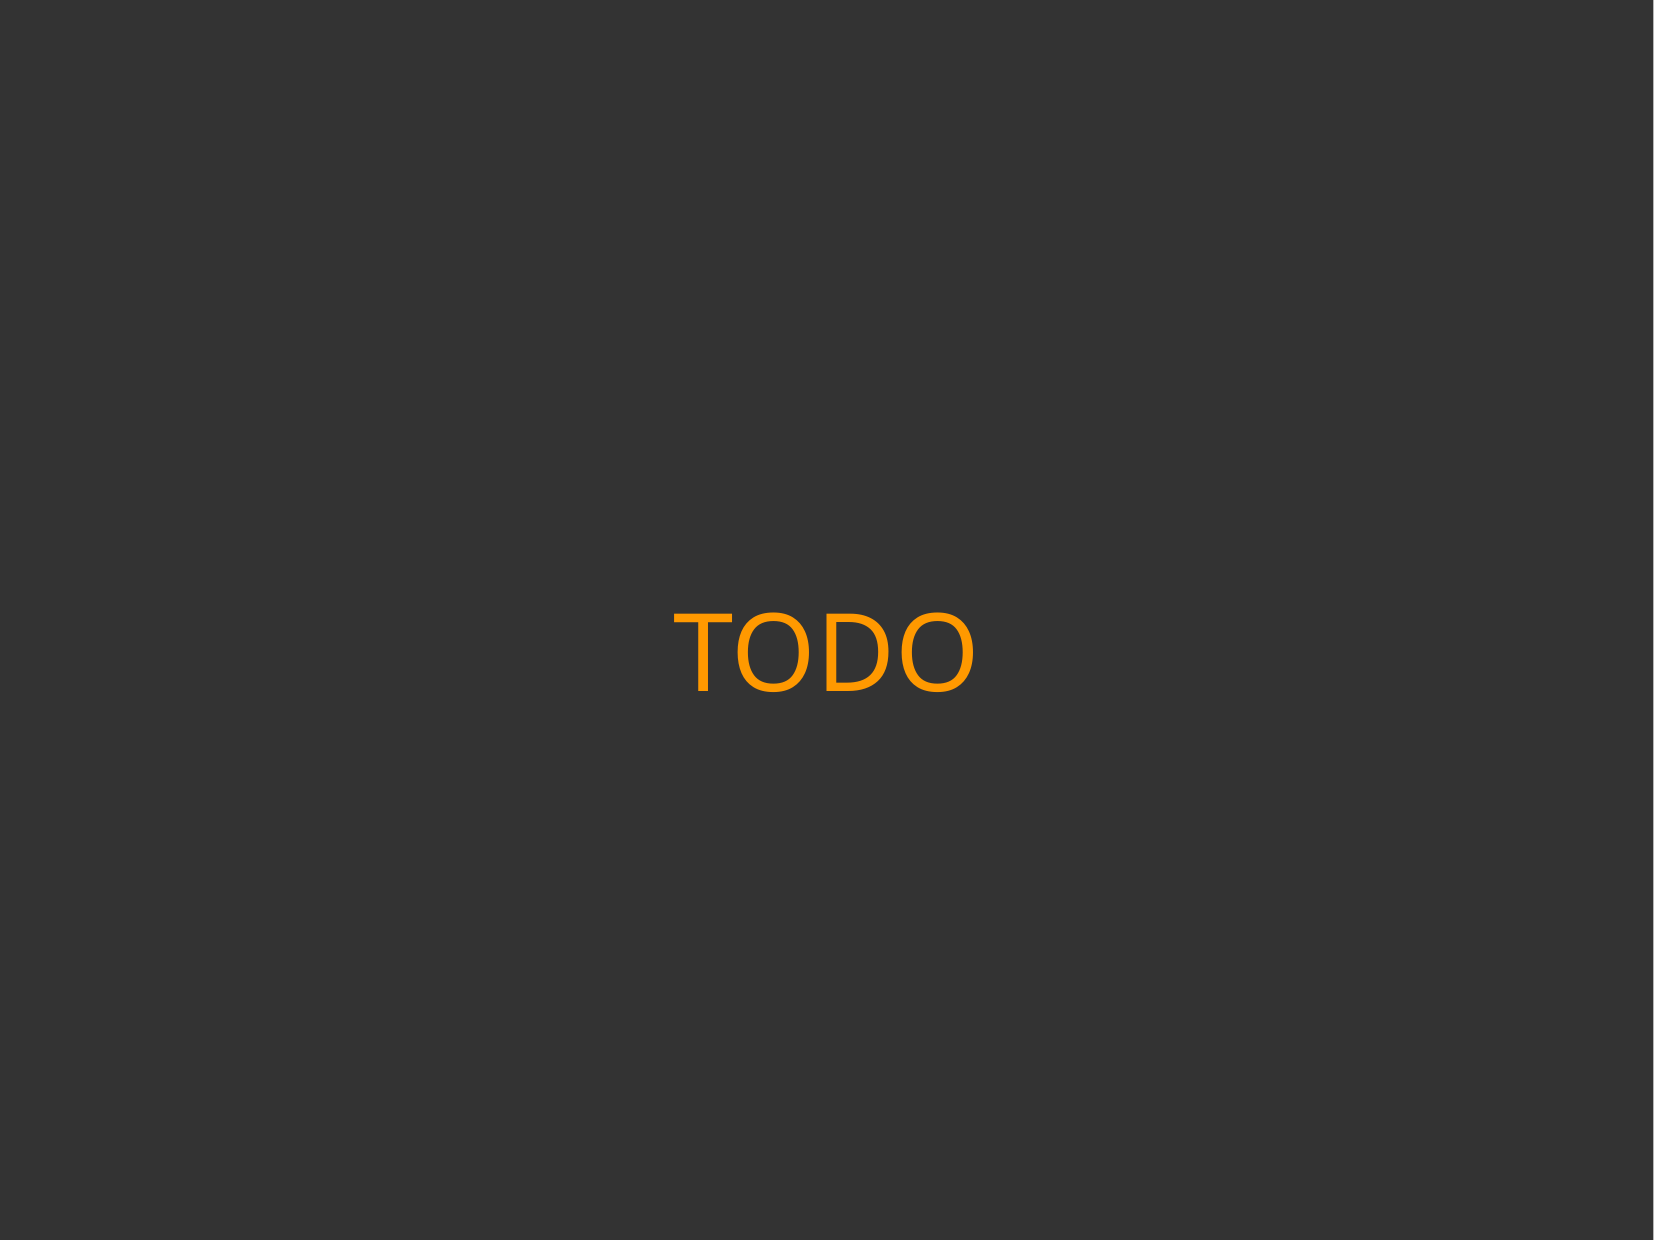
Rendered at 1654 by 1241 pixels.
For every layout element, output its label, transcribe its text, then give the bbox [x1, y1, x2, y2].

subtitle TODO [82, 290, 1571, 1010]
